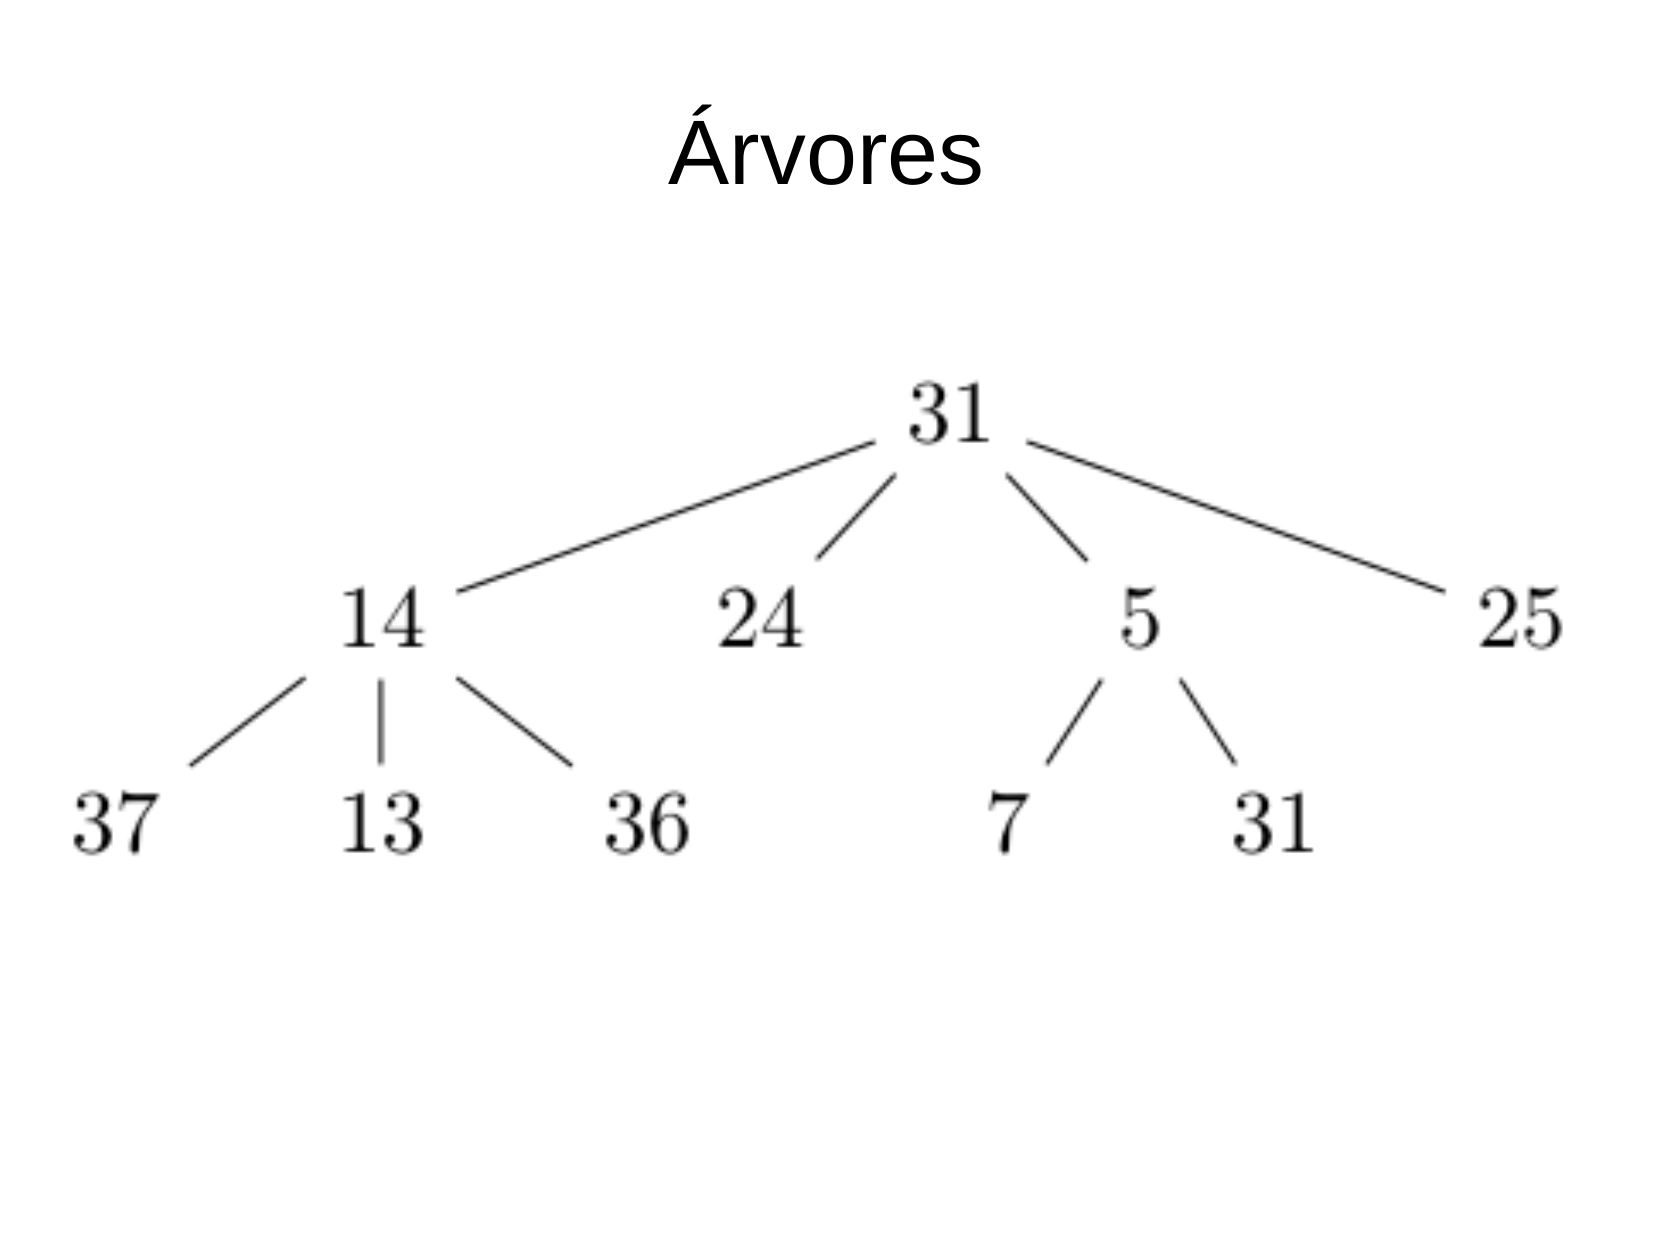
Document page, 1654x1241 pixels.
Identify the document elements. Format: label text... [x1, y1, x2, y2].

picture [31, 337, 1638, 993]
title Árvores [82, 49, 1571, 257]
